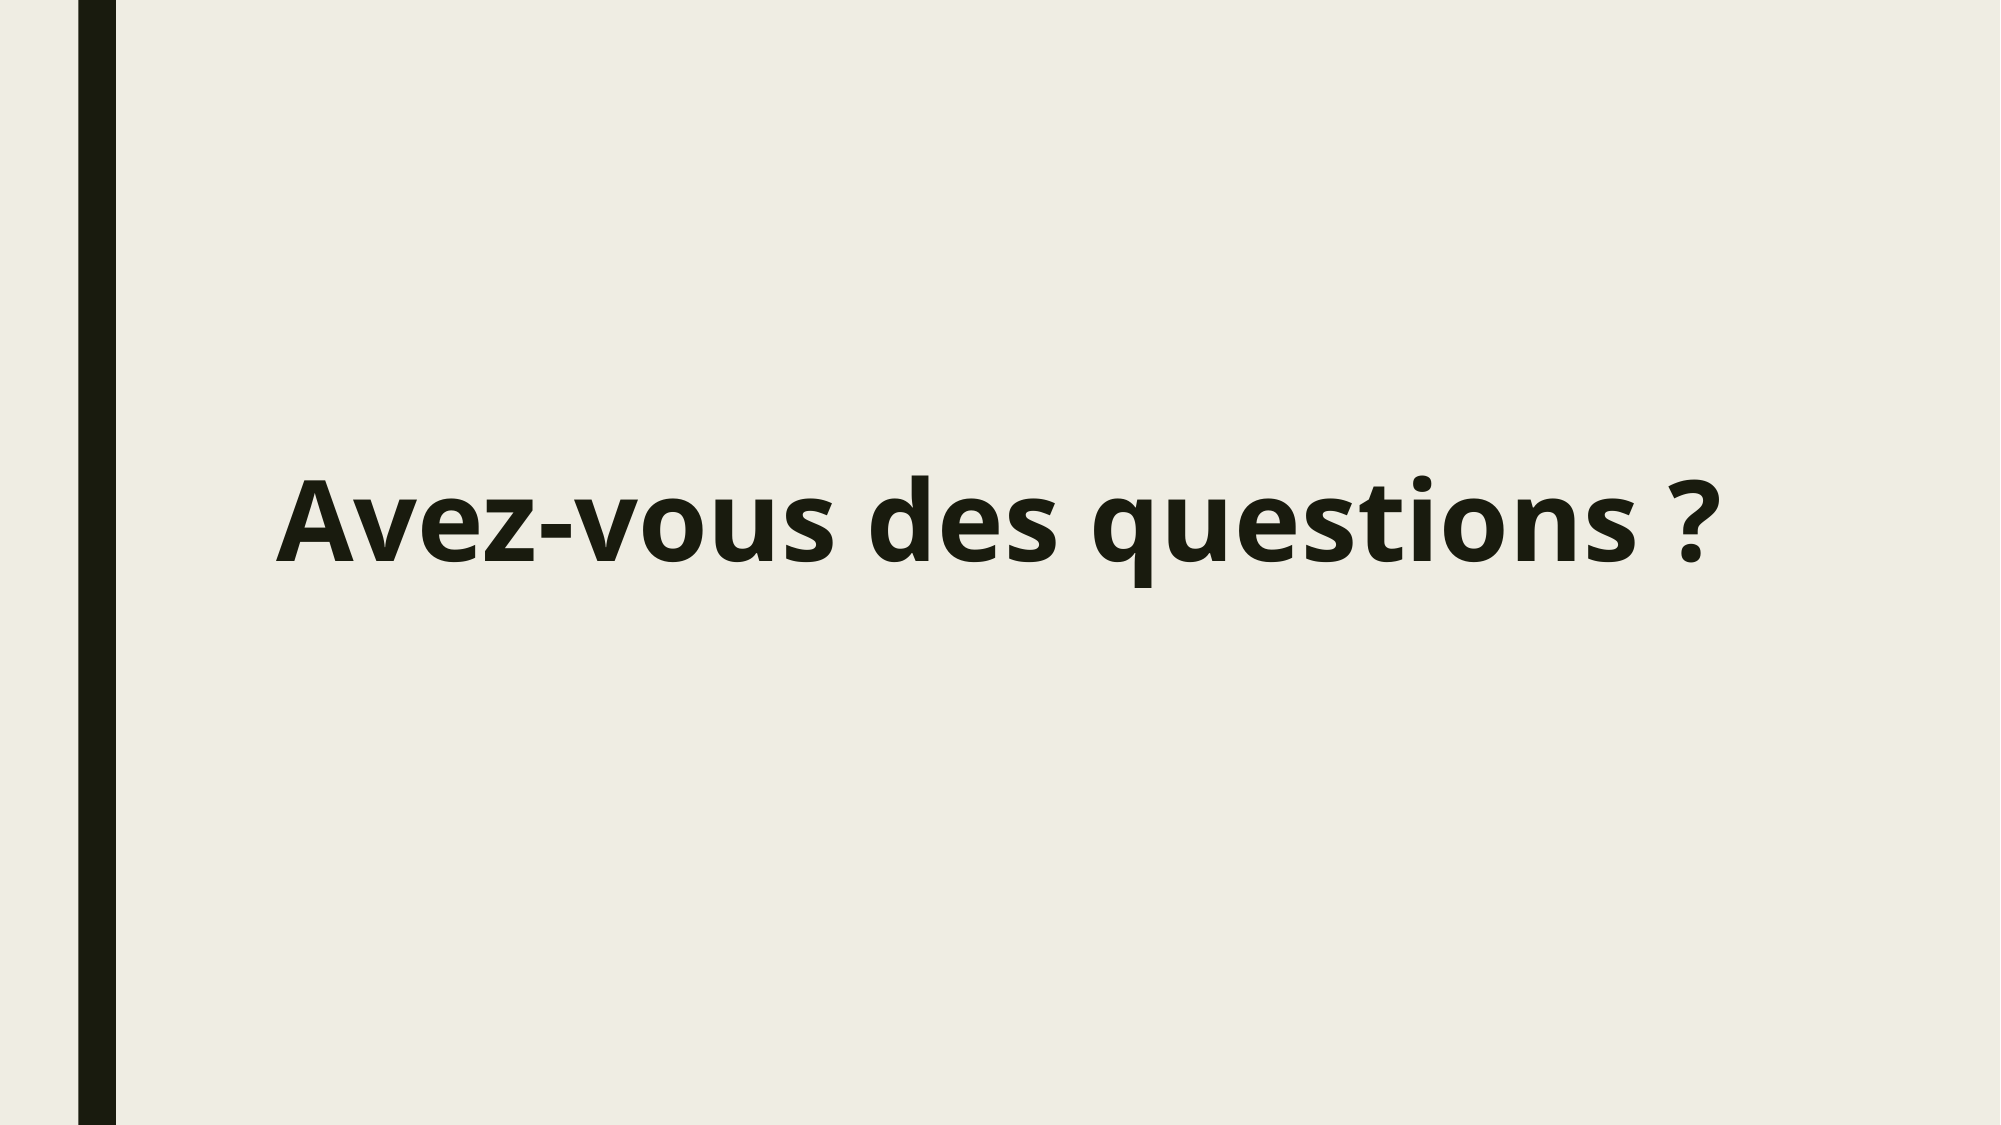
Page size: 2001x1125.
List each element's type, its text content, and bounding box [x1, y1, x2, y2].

title Avez-vous des questions ? [212, 457, 1788, 702]
